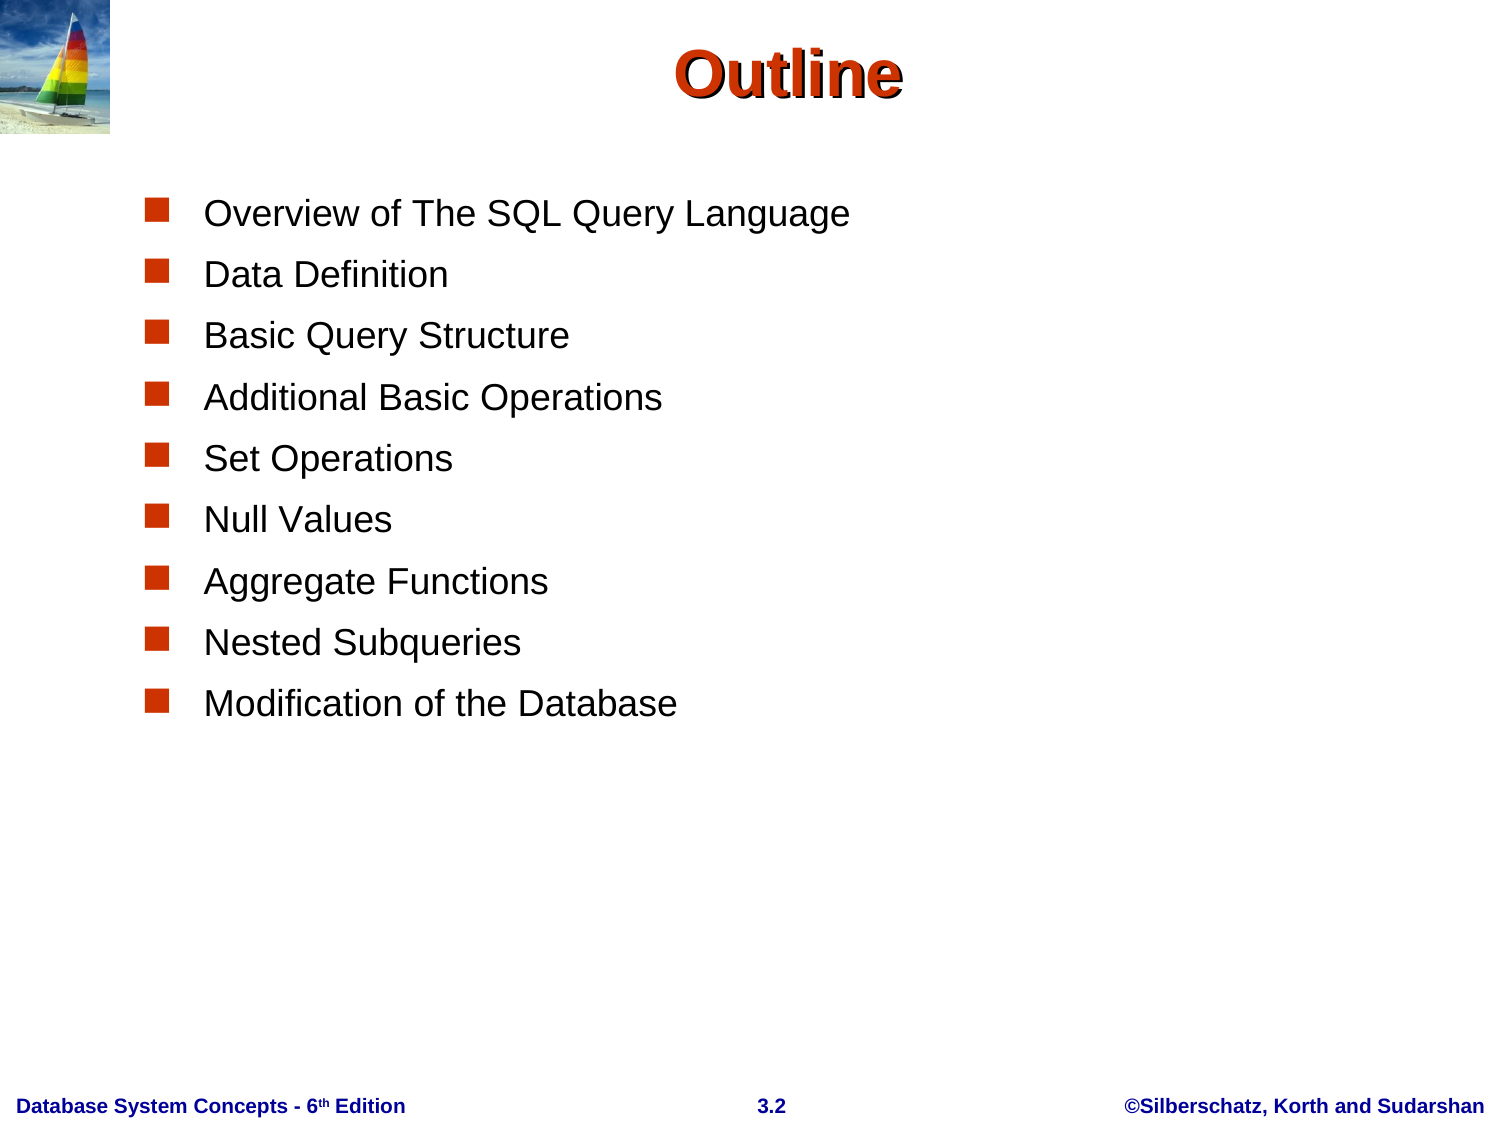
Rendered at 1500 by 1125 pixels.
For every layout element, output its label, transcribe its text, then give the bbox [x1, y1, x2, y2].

list Overview of The SQL Query Language Data Definition Basic Query Structure Additional Basic Operations Set Operations Null Values Aggregate Functions Nested Subqueries Modification of the Database [132, 181, 1349, 958]
picture [0, 0, 110, 134]
title Outline [125, 19, 1451, 120]
